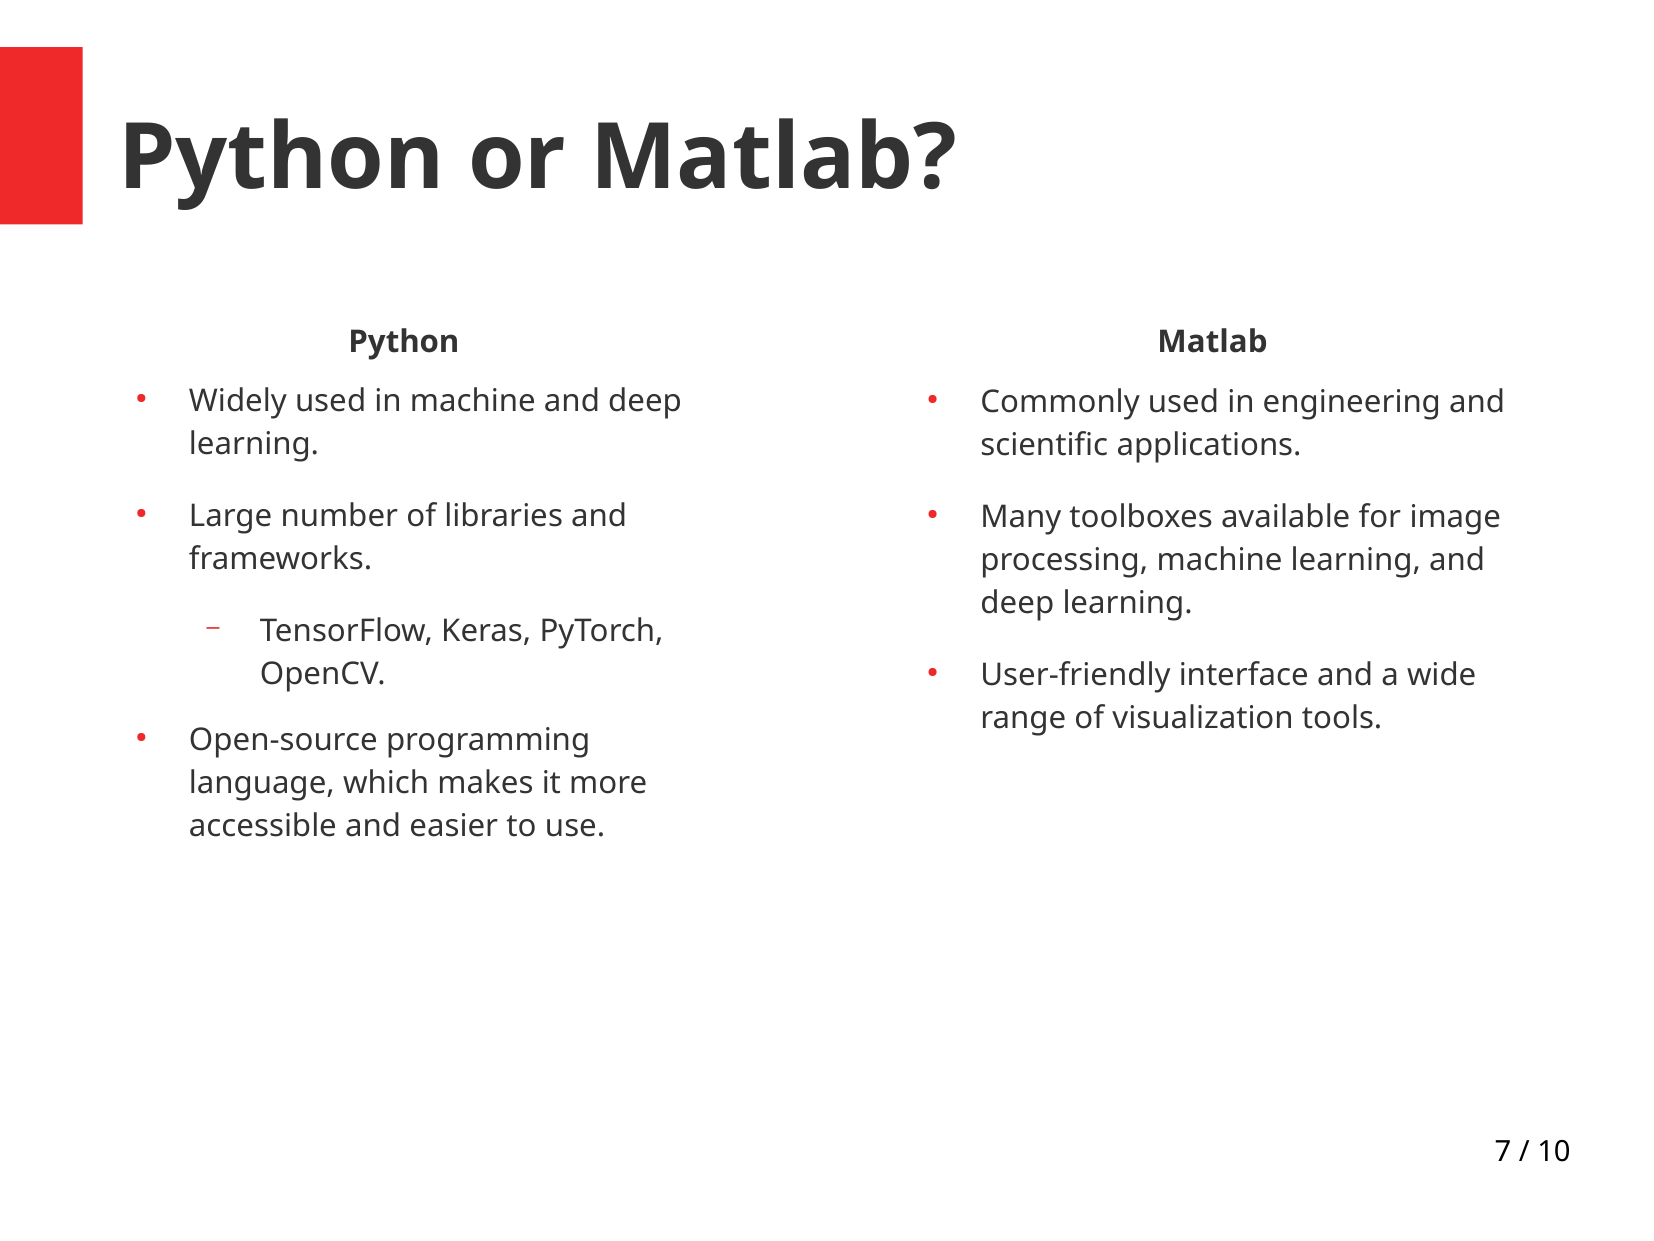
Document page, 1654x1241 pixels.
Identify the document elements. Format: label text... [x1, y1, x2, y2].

list Matlab [1086, 318, 1323, 378]
list Commonly used in engineering and scientific applications. Many toolboxes available for image processing, machine learning, and deep learning. User-friendly interface and a wide range of visualization tools. [909, 379, 1512, 827]
title Python or Matlab? [118, 49, 1571, 257]
list Widely used in machine and deep learning. Large number of libraries and frameworks. TensorFlow, Keras, PyTorch, OpenCV. Open-source programming language, which makes it more accessible and easier to use. [118, 377, 709, 898]
list Python [277, 318, 514, 378]
